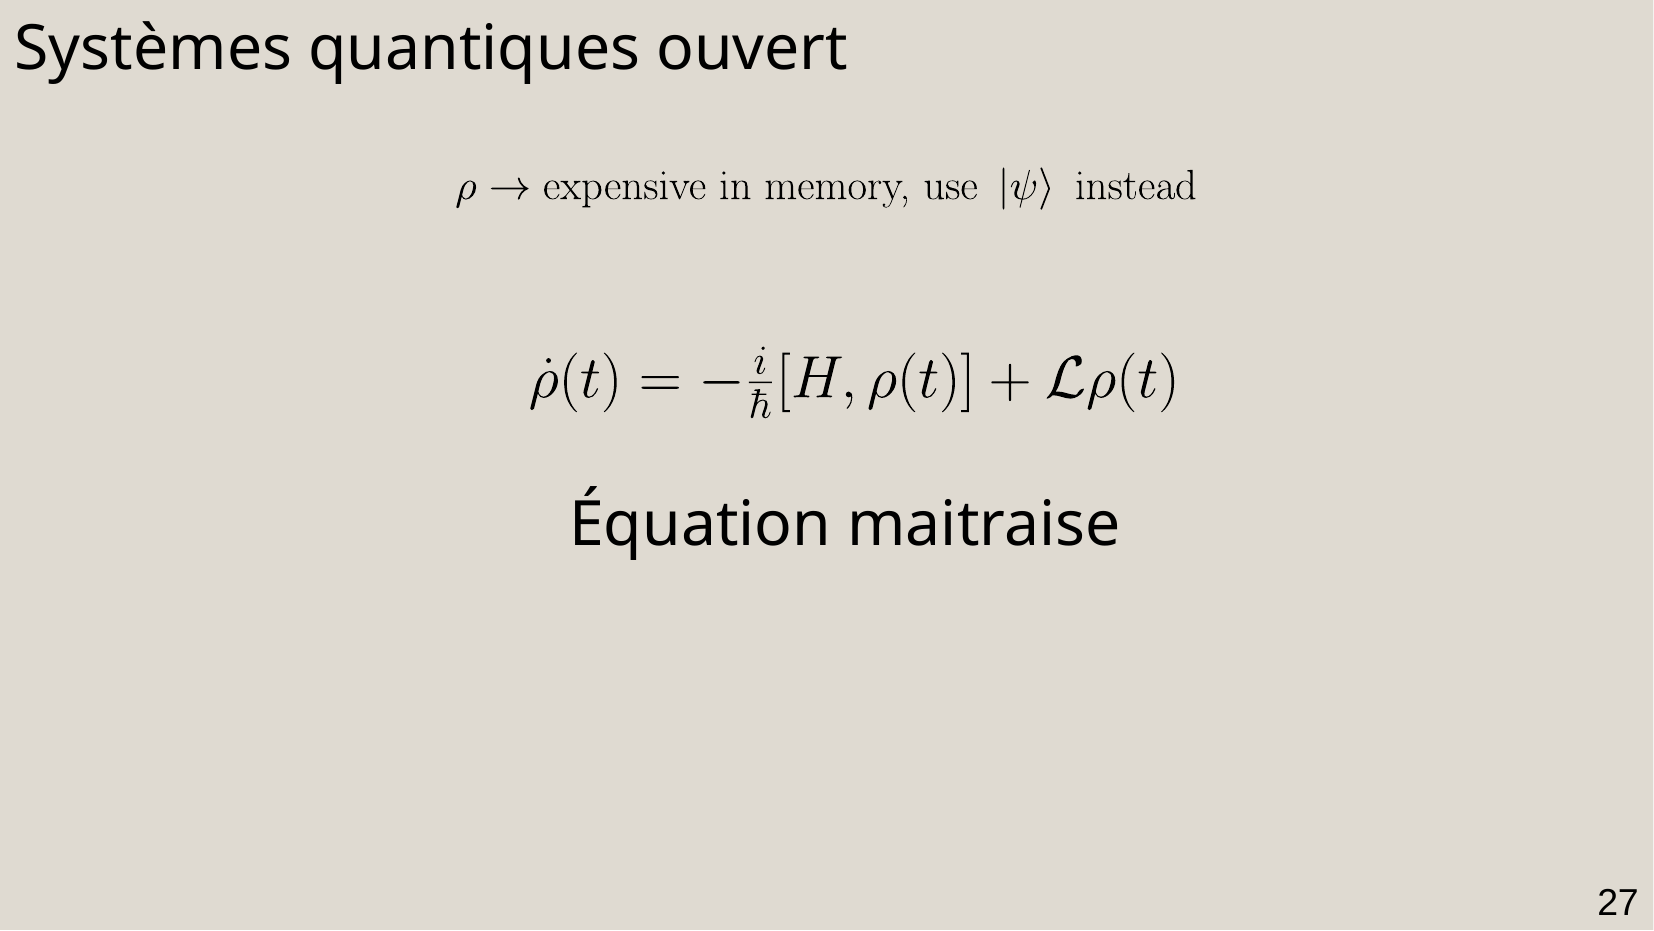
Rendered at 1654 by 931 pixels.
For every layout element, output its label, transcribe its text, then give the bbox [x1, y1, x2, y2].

text_box <number> [1509, 873, 1654, 931]
picture [520, 338, 1189, 427]
text_box Systèmes quantiques ouvert [0, 0, 1406, 112]
picture [456, 167, 1197, 210]
text_box Équation maitraise [554, 475, 1654, 587]
